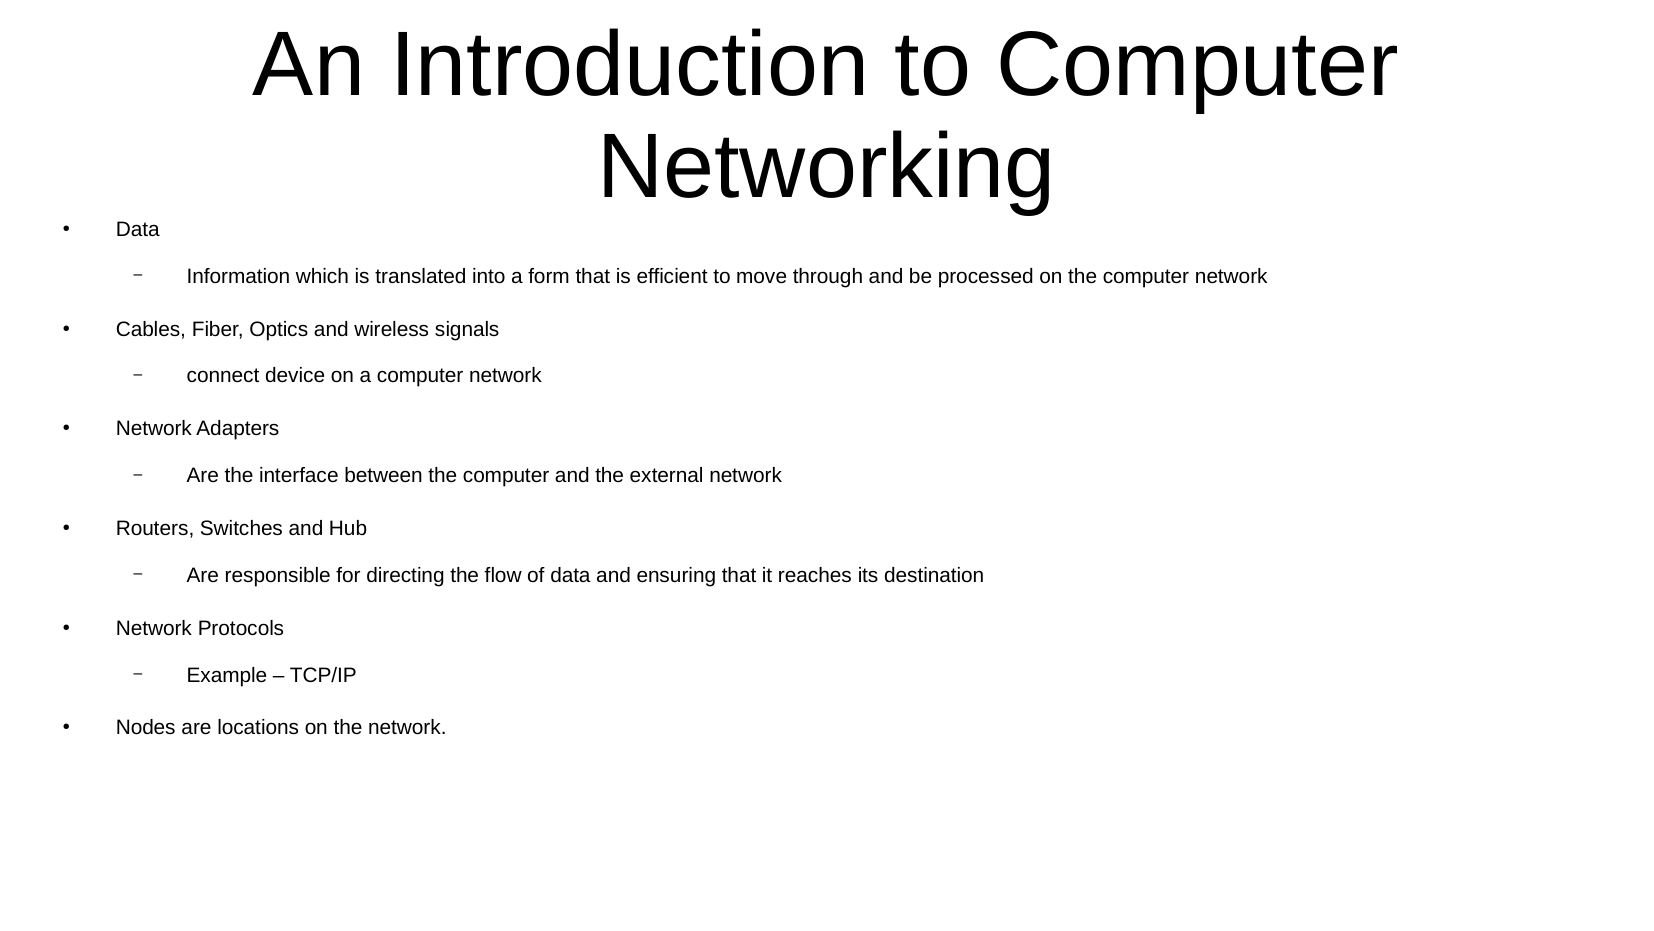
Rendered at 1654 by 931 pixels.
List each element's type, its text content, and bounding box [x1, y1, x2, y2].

list Data Information which is translated into a form that is efficient to move through and be processed on the computer network Cables, Fiber, Optics and wireless signals connect device on a computer network Network Adapters Are the interface between the computer and the external network Routers, Switches and Hub Are responsible for directing the flow of data and ensuring that it reaches its destination Network Protocols Example – TCP/IP Nodes are locations on the network. [45, 217, 1636, 901]
title An Introduction to Computer Networking [82, 12, 1571, 217]
